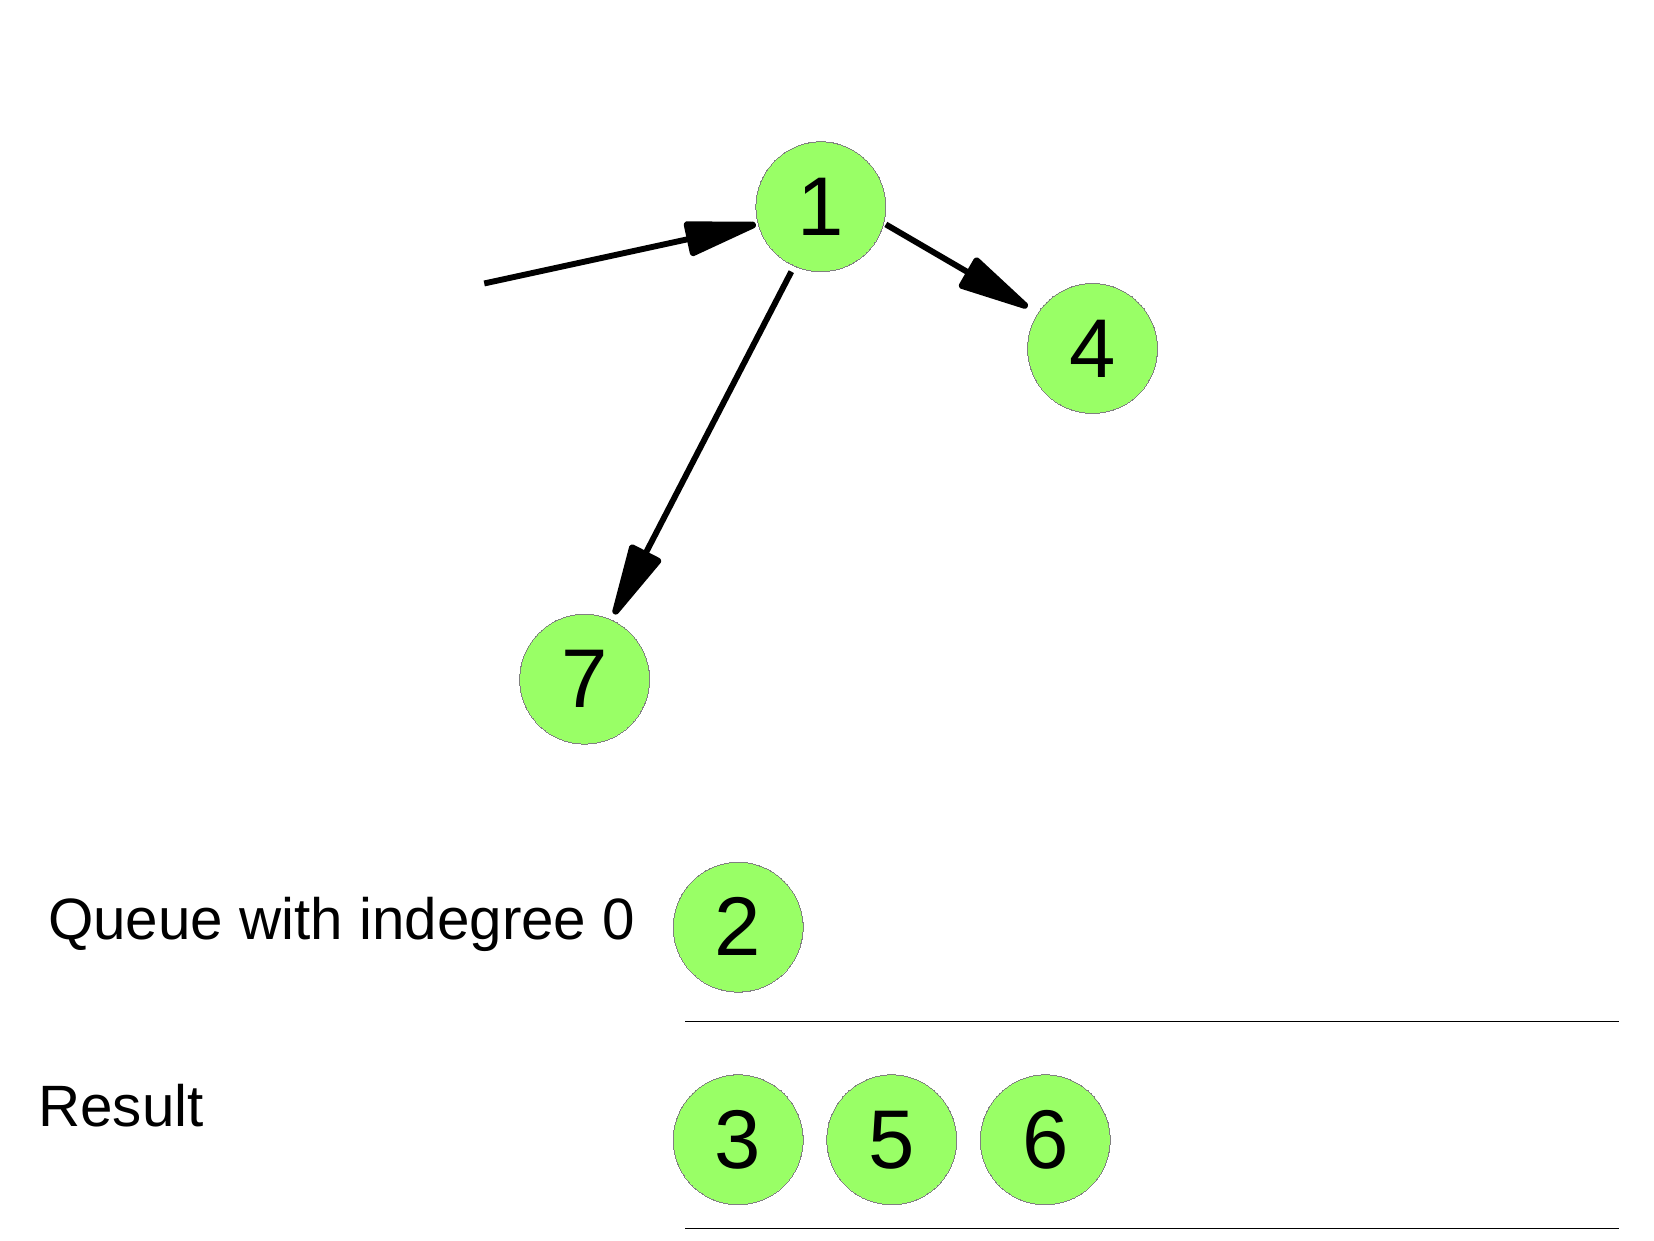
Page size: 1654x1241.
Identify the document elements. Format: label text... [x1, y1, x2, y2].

text_box Queue with indegree 0 [33, 879, 650, 960]
text_box 6 [980, 1074, 1111, 1205]
text_box 5 [826, 1074, 957, 1205]
text_box 4 [1027, 283, 1158, 414]
text_box Result [23, 1065, 219, 1146]
text_box 7 [519, 614, 650, 745]
text_box 1 [755, 141, 886, 272]
text_box 3 [673, 1074, 804, 1205]
text_box 2 [673, 862, 804, 993]
